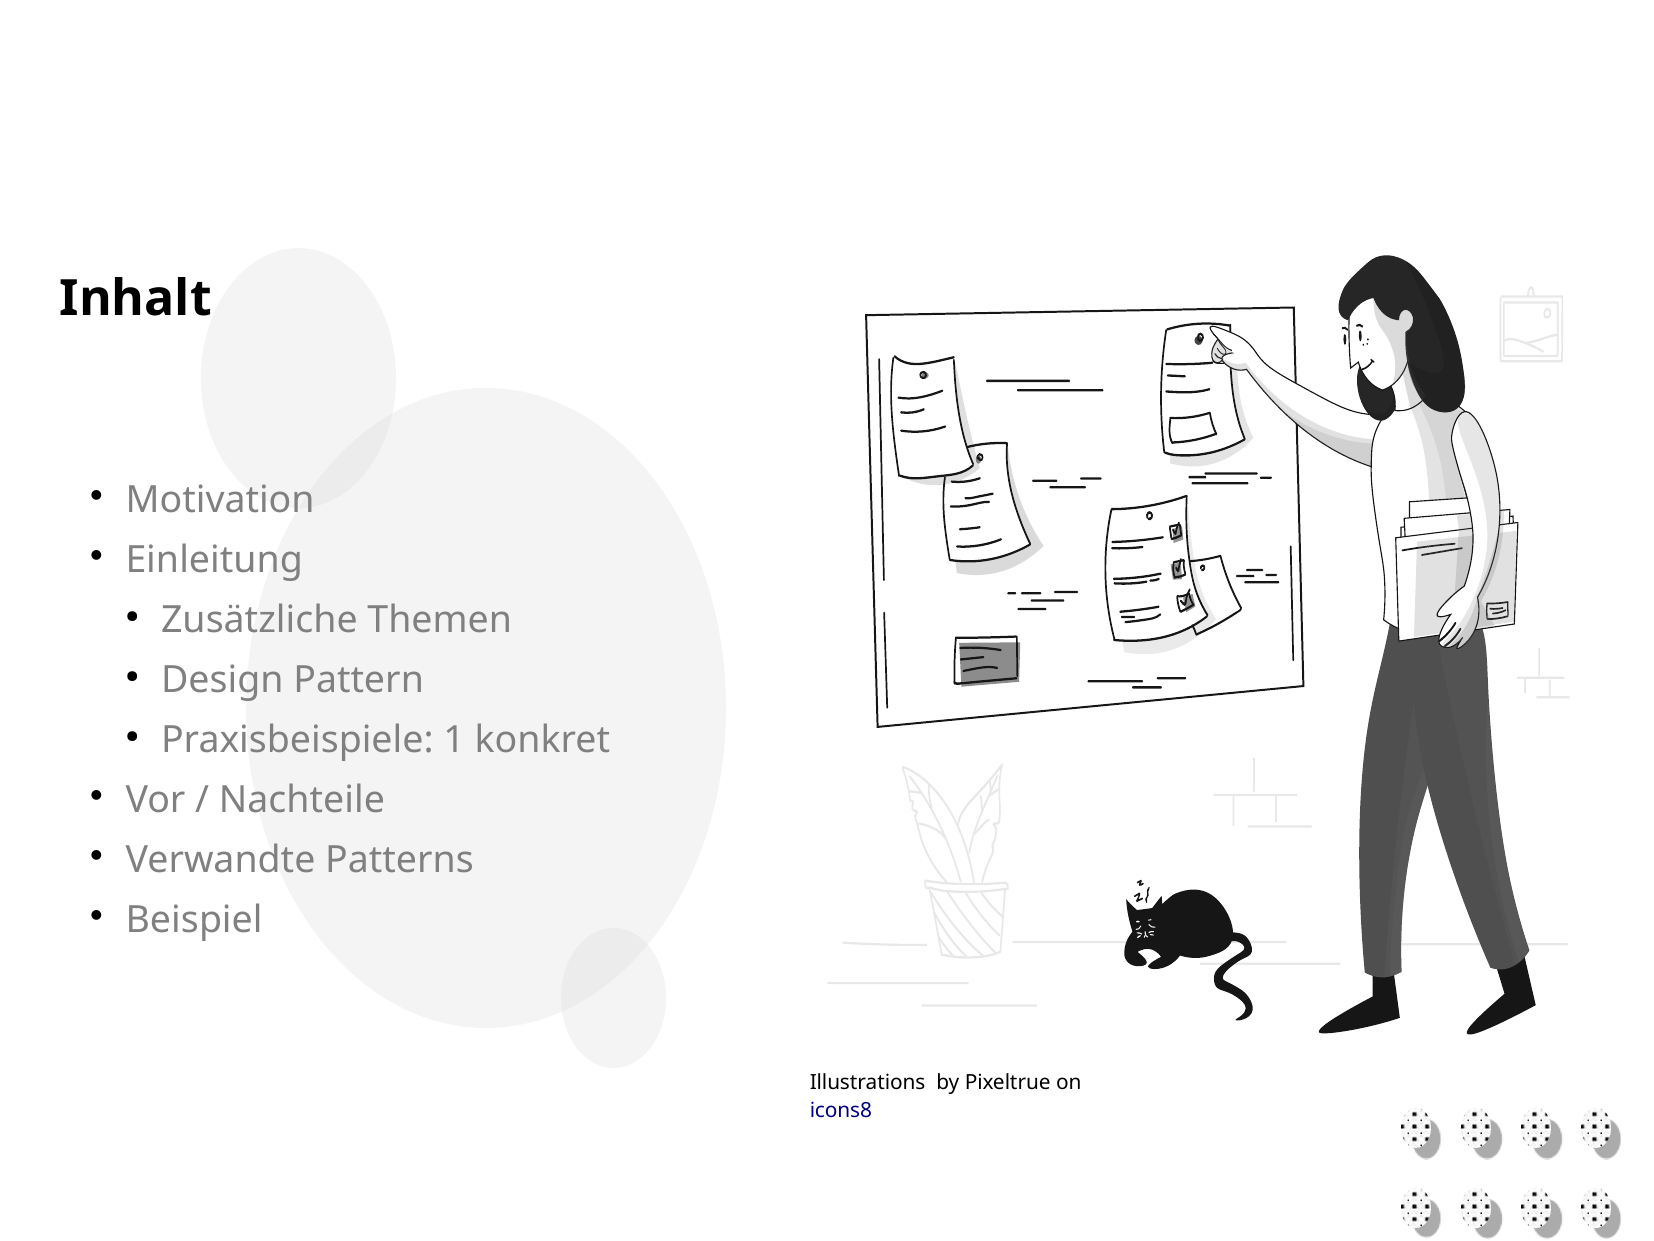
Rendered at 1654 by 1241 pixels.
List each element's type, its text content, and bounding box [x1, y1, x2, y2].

picture [1520, 1187, 1552, 1229]
picture [1520, 1107, 1552, 1148]
picture [1581, 1107, 1612, 1148]
picture [1580, 1187, 1612, 1229]
picture [1461, 1187, 1492, 1229]
picture [1460, 1107, 1492, 1148]
text_box Motivation Einleitung Zusätzliche Themen Design Pattern Praxisbeispiele: 1 konkret Vor / Nachteile Verwandte Patterns Beispiel [75, 467, 1005, 906]
text_box Inhalt [44, 258, 600, 345]
picture [1400, 1107, 1432, 1148]
picture [1400, 1187, 1432, 1228]
